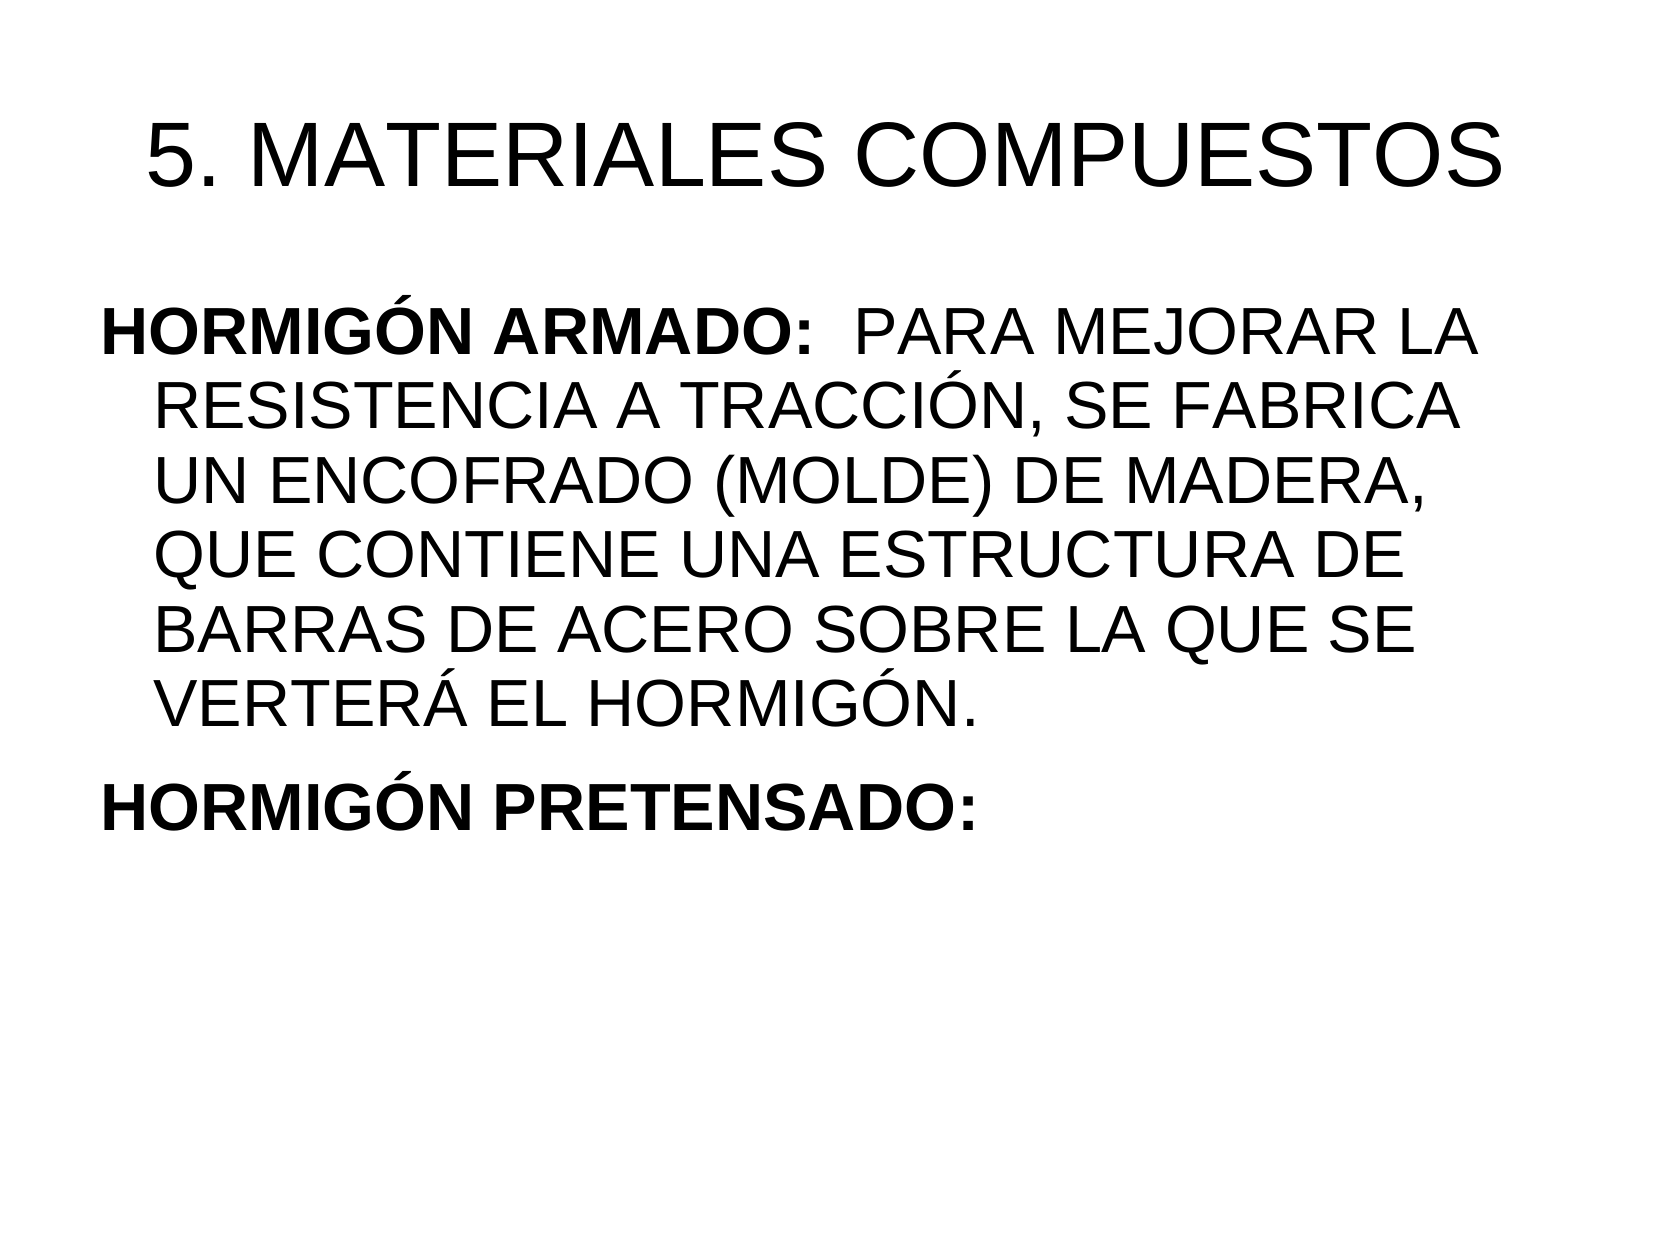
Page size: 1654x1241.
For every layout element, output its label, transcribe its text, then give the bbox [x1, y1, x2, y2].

list HORMIGÓN ARMADO: PARA MEJORAR LA RESISTENCIA A TRACCIÓN, SE FABRICA UN ENCOFRADO (MOLDE) DE MADERA, QUE CONTIENE UNA ESTRUCTURA DE BARRAS DE ACERO SOBRE LA QUE SE VERTERÁ EL HORMIGÓN. HORMIGÓN PRETENSADO: [82, 290, 1571, 1109]
title 5. MATERIALES COMPUESTOS [82, 56, 1571, 250]
